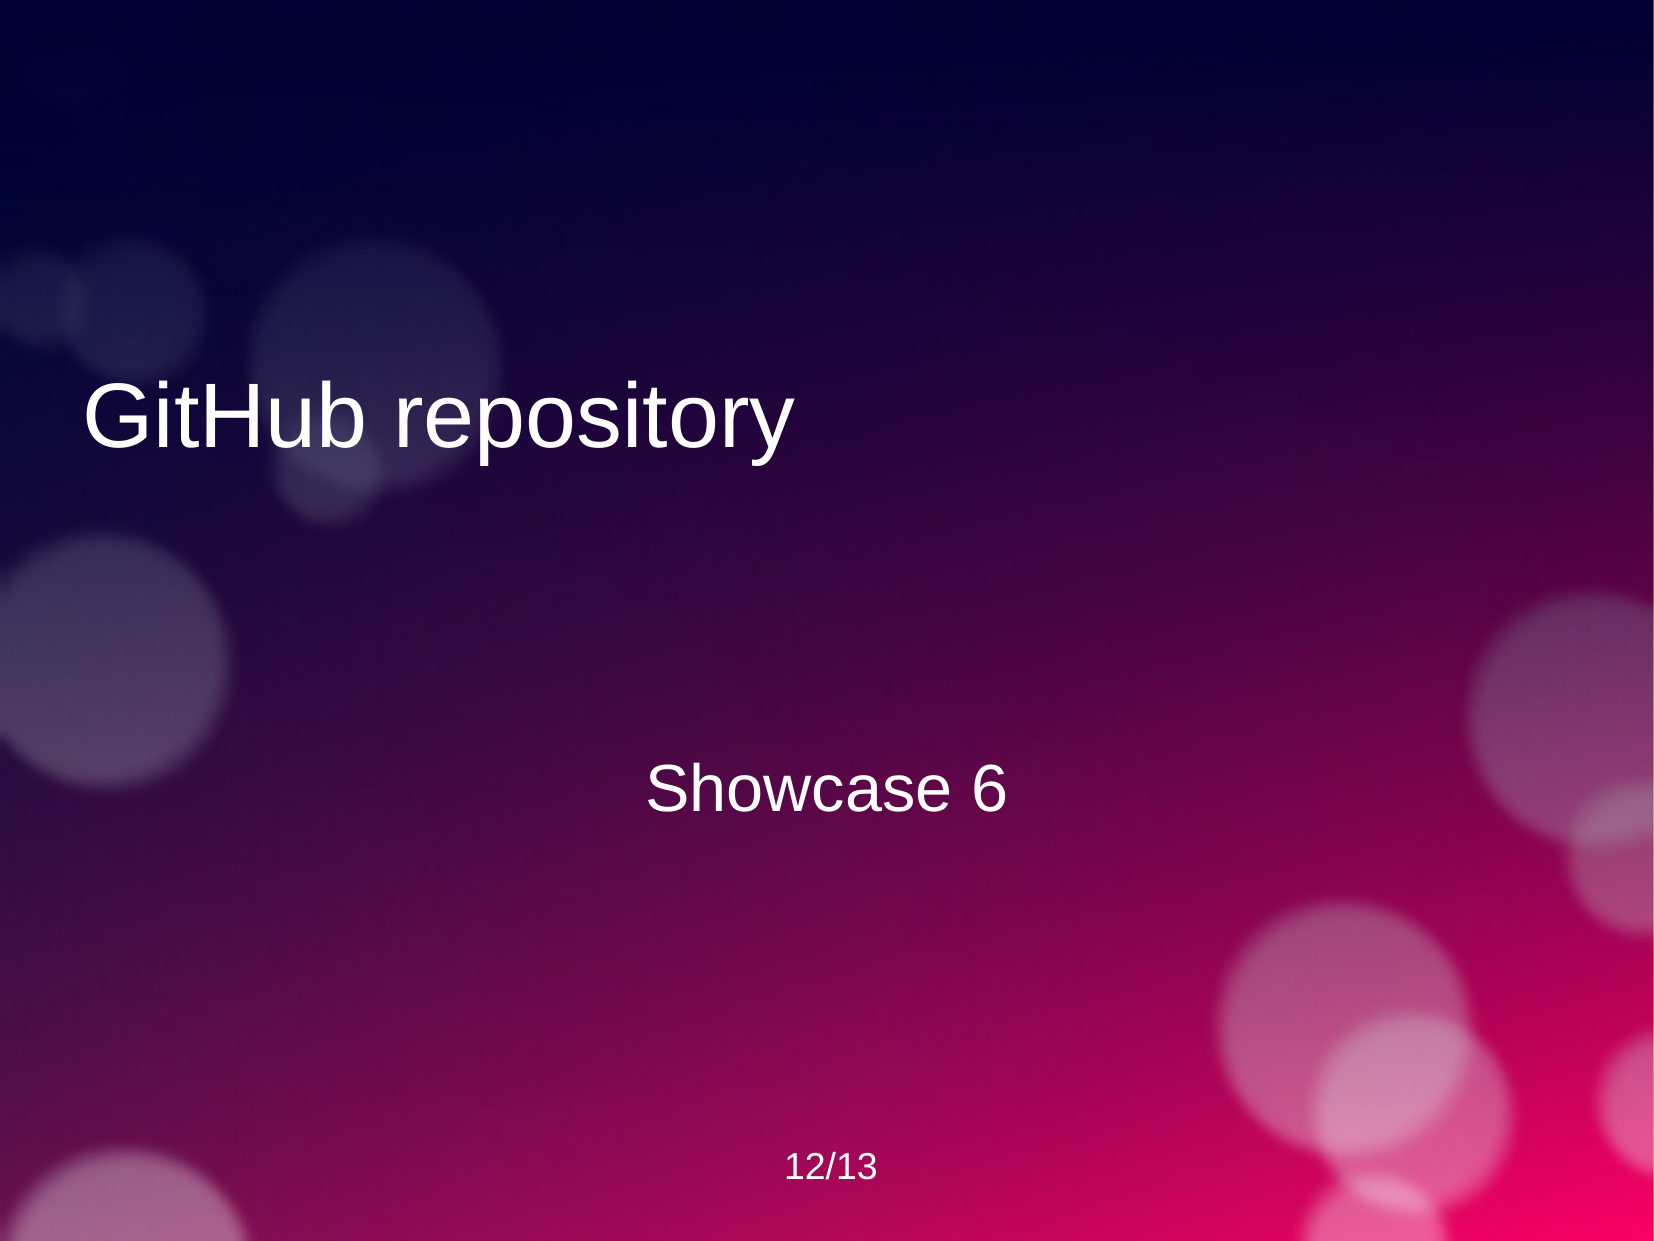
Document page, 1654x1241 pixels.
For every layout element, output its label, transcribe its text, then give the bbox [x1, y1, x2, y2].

subtitle Showcase 6 [82, 566, 1571, 1010]
title GitHub repository [82, 312, 1571, 520]
text_box <number>/13 [516, 1137, 1146, 1208]
picture [0, 0, 1654, 1241]
